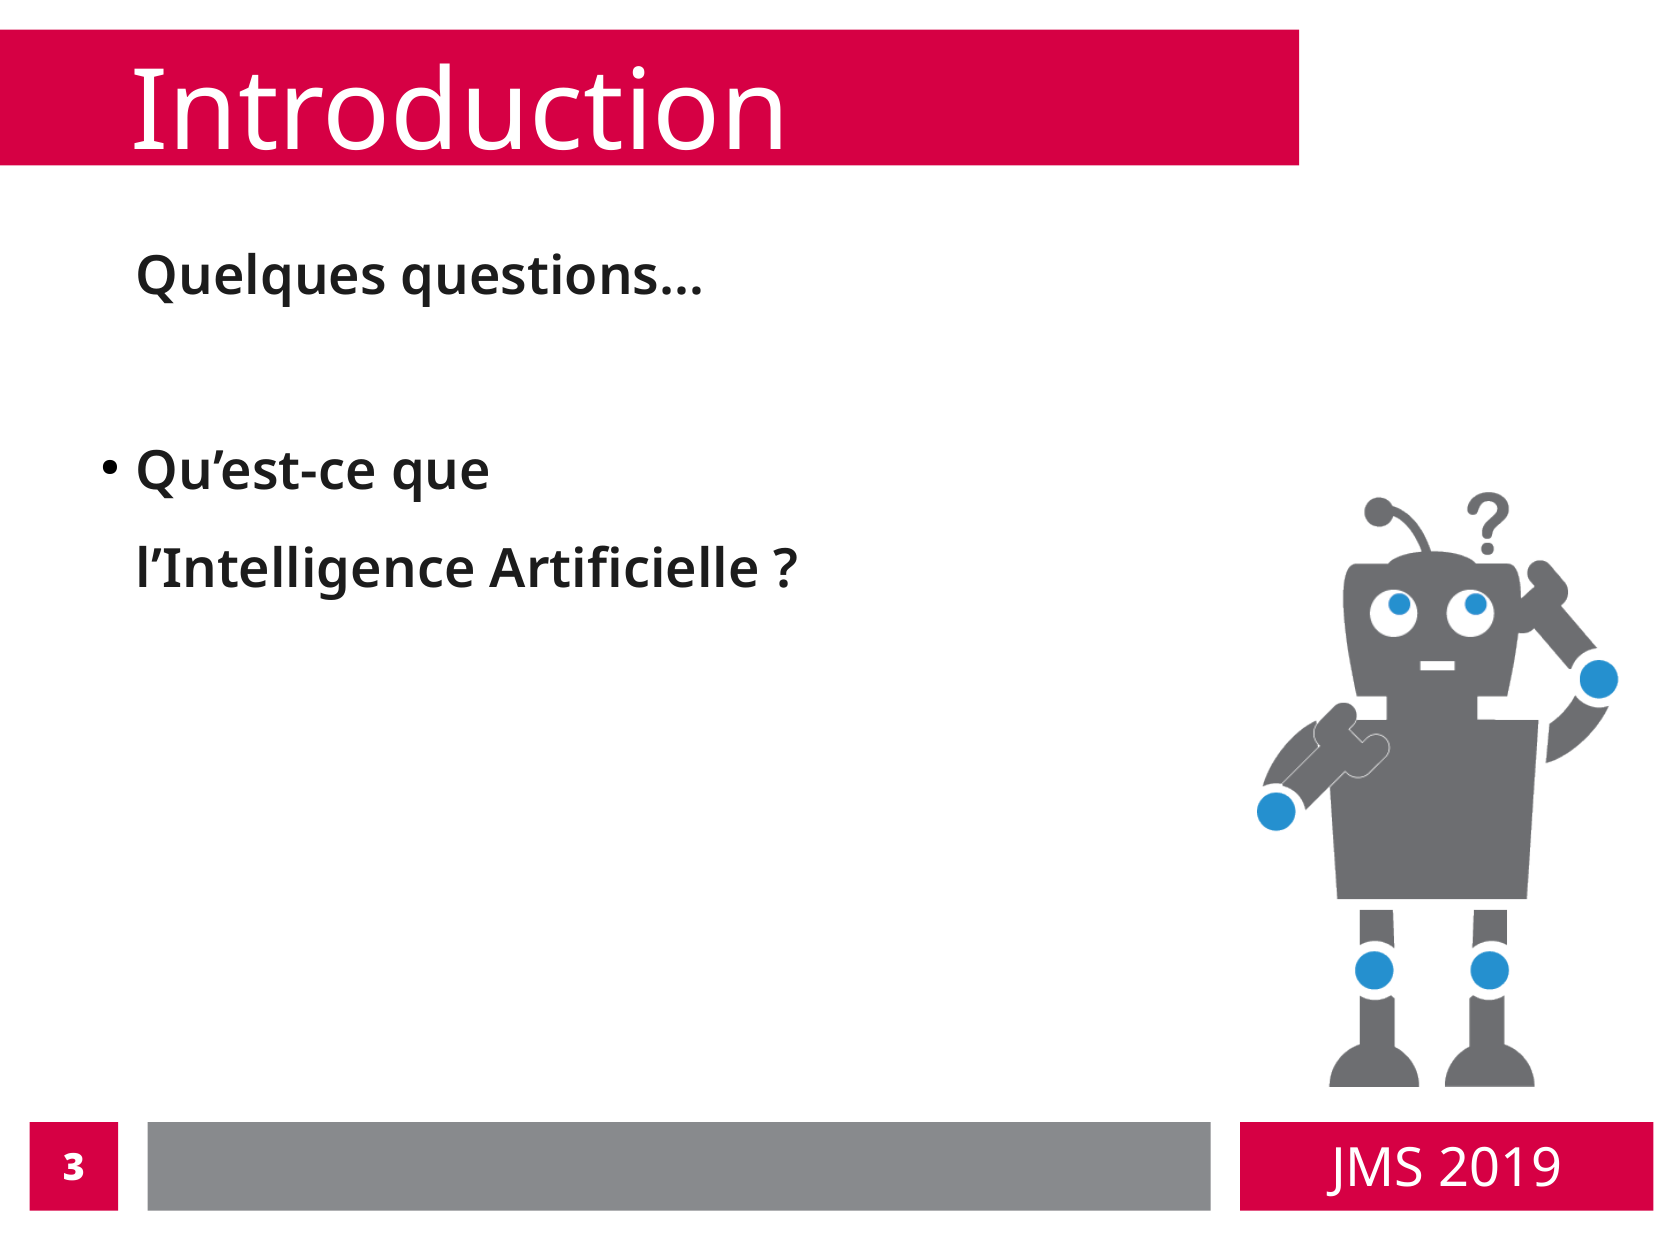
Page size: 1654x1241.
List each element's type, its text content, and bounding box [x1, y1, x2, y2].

list Quelques questions… Qu’est-ce que l’Intelligence Artificielle ? [100, 236, 1607, 1087]
title Introduction [0, 29, 1229, 178]
picture [1257, 492, 1619, 1087]
